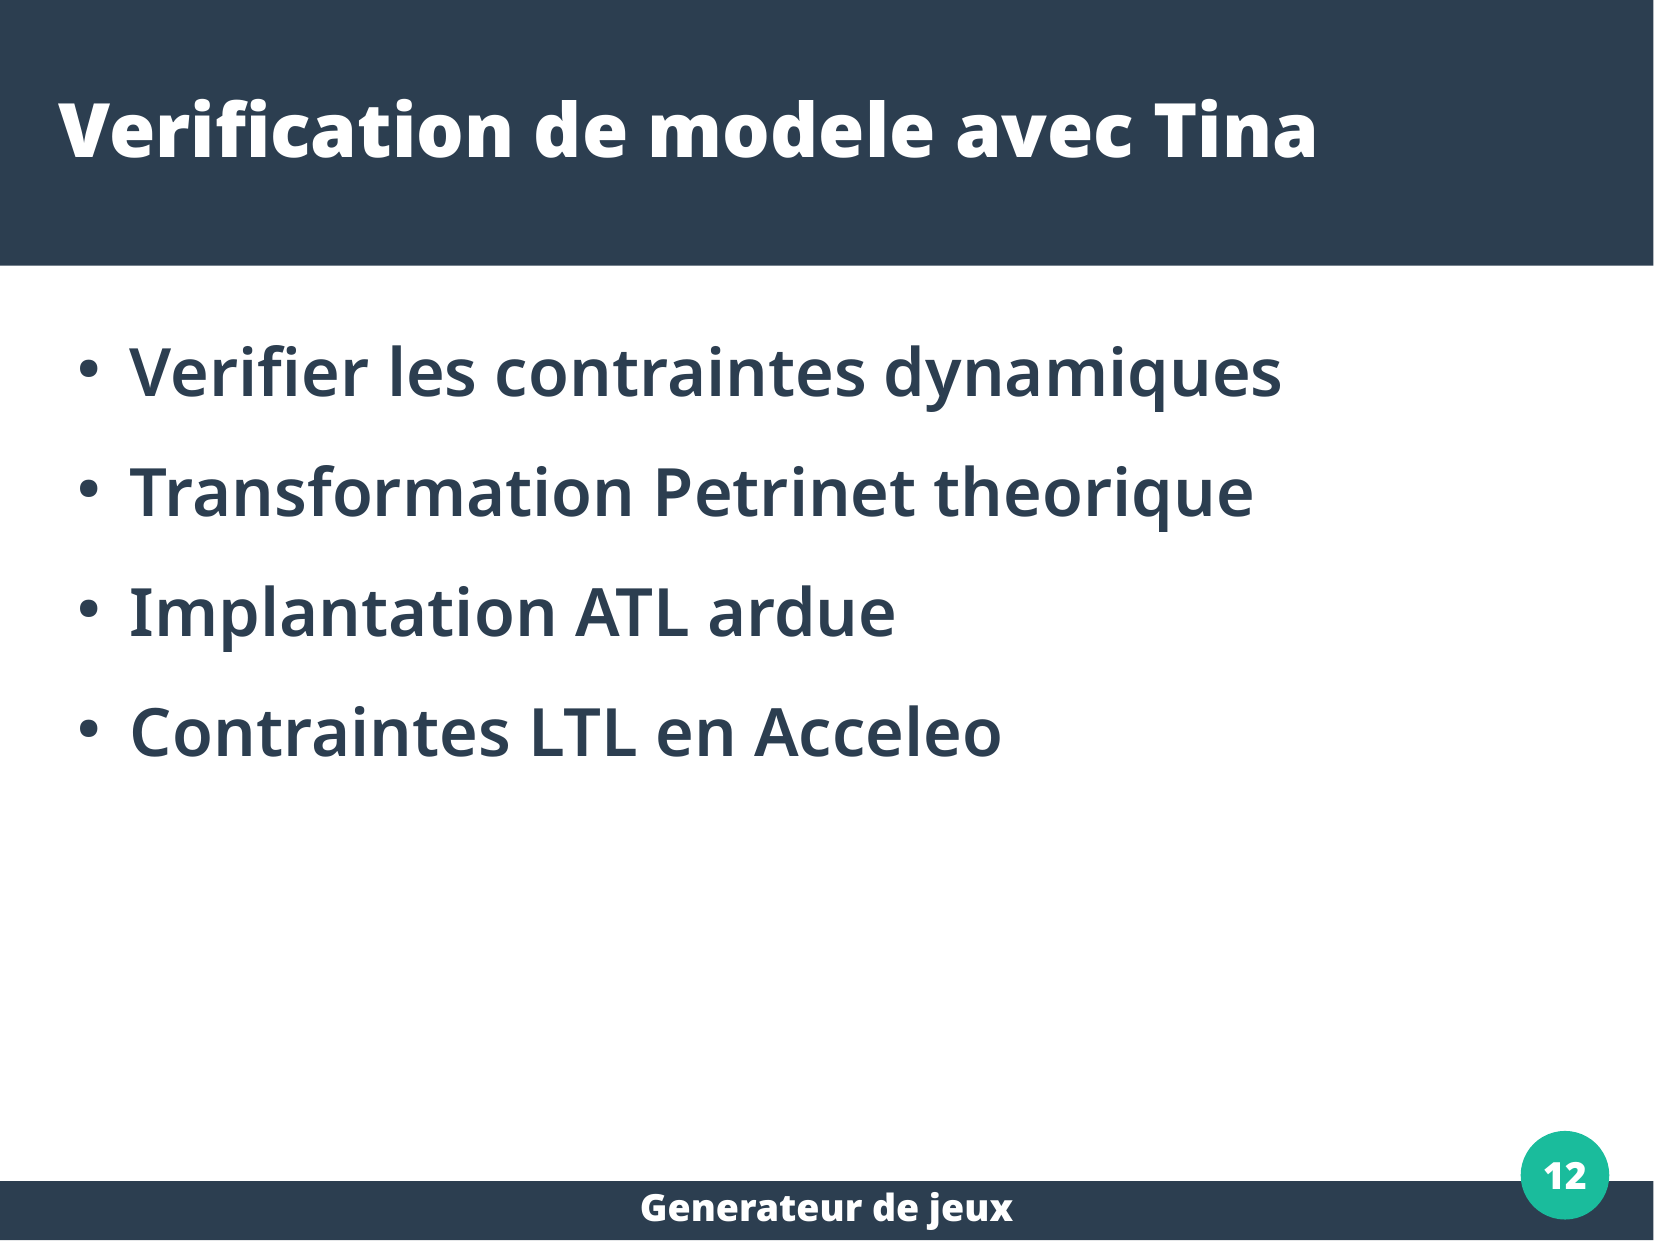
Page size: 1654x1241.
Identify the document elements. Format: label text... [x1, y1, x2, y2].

title Verification de modele avec Tina [59, 49, 1595, 207]
list Verifier les contraintes dynamiques Transformation Petrinet theorique Implantation ATL ardue Contraintes LTL en Acceleo [59, 324, 1595, 1152]
